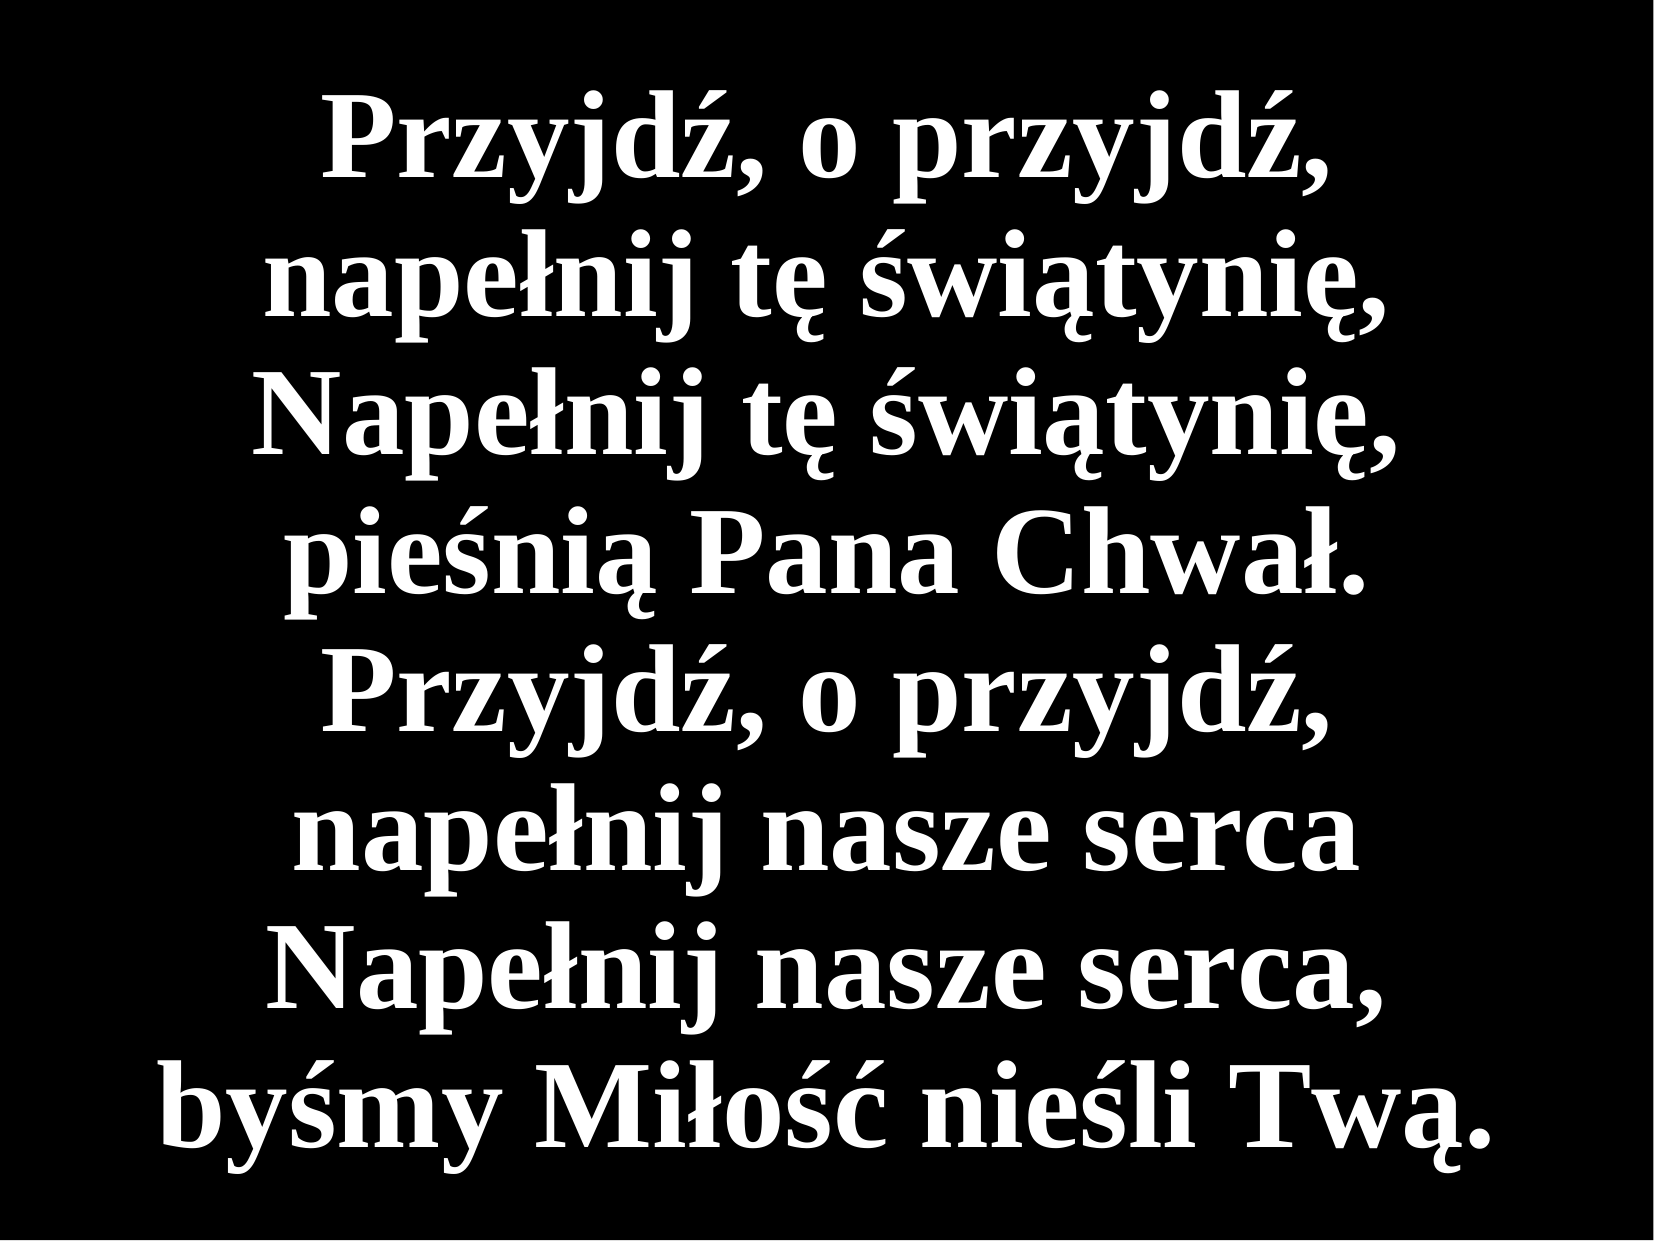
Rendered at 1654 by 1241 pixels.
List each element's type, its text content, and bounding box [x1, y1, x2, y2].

title Przyjdź, o przyjdź, napełnij tę świątynię, Napełnij tę świątynię, pieśnią Pana Chwał. Przyjdź, o przyjdź, napełnij nasze serca Napełnij nasze serca, byśmy Miłość nieśli Twą. [0, 0, 1654, 1241]
